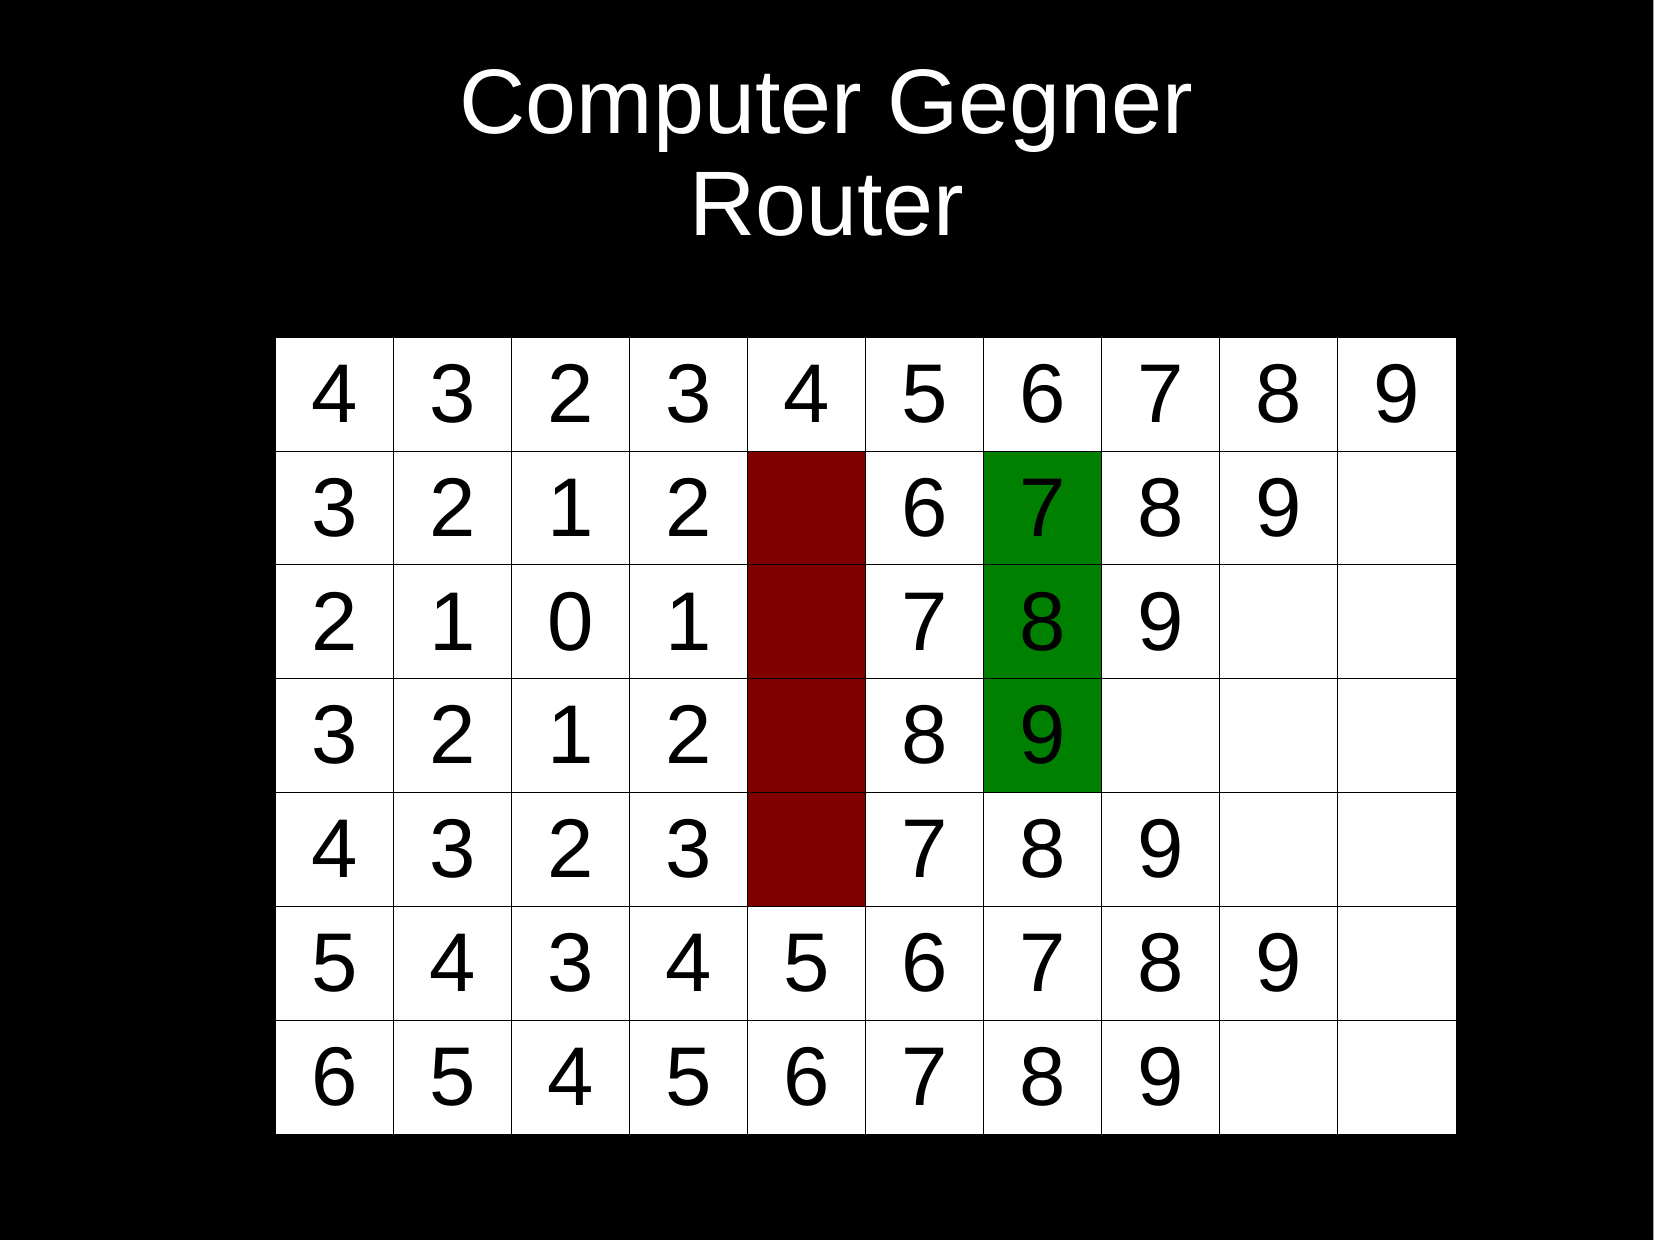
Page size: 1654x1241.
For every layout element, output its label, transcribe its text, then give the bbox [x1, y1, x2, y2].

table_cell 6 [866, 907, 983, 1020]
table_header 2 [512, 338, 629, 451]
table_cell 3 [512, 907, 629, 1020]
table_header 4 [748, 338, 865, 451]
table_cell 6 [866, 452, 983, 564]
table_cell 4 [276, 793, 393, 906]
table_cell 4 [630, 907, 747, 1020]
table_cell [748, 679, 865, 792]
table_cell [1220, 679, 1337, 792]
table_header 9 [1338, 338, 1456, 451]
table_cell 4 [394, 907, 511, 1020]
table_cell 2 [512, 793, 629, 906]
table_cell 1 [512, 679, 629, 792]
table_cell [1338, 452, 1456, 564]
table_header 4 [276, 338, 393, 451]
title Computer Gegner Router [82, 49, 1571, 257]
table_cell 5 [276, 907, 393, 1020]
table_cell 9 [1102, 565, 1219, 678]
table_cell 9 [1102, 1021, 1219, 1134]
table_header 6 [984, 338, 1101, 451]
table_cell [1338, 793, 1456, 906]
table_cell 7 [866, 565, 983, 678]
table_cell [748, 793, 865, 906]
table_cell 6 [748, 1021, 865, 1134]
table_cell 3 [276, 452, 393, 564]
table_cell 7 [866, 793, 983, 906]
table_cell 2 [276, 565, 393, 678]
table_cell 3 [630, 793, 747, 906]
table_cell 8 [984, 1021, 1101, 1134]
table_cell [1338, 565, 1456, 678]
table_cell 2 [394, 679, 511, 792]
table_cell 8 [866, 679, 983, 792]
table_cell 4 [512, 1021, 629, 1134]
table_cell 5 [394, 1021, 511, 1134]
table_cell 7 [866, 1021, 983, 1134]
table_cell 9 [1220, 452, 1337, 564]
table_cell [1220, 793, 1337, 906]
table_header 7 [1102, 338, 1219, 451]
table_cell 9 [1220, 907, 1337, 1020]
table_cell 3 [276, 679, 393, 792]
table_cell 9 [1102, 793, 1219, 906]
table_cell 1 [394, 565, 511, 678]
table_cell 0 [512, 565, 629, 678]
table_cell [1338, 1021, 1456, 1134]
table_cell 7 [984, 452, 1101, 564]
table_cell 5 [748, 907, 865, 1020]
table_cell 8 [1102, 452, 1219, 564]
table_cell [1220, 565, 1337, 678]
table_cell 2 [630, 452, 747, 564]
table_cell [1220, 1021, 1337, 1134]
table_header 3 [630, 338, 747, 451]
table_cell 1 [512, 452, 629, 564]
table_cell [1338, 907, 1456, 1020]
table_cell 1 [630, 565, 747, 678]
table_cell 8 [984, 565, 1101, 678]
table_cell 6 [276, 1021, 393, 1134]
table_cell 2 [394, 452, 511, 564]
table_cell [1102, 679, 1219, 792]
table_cell 9 [984, 679, 1101, 792]
table_cell [748, 452, 865, 564]
table_header 3 [394, 338, 511, 451]
table_cell 5 [630, 1021, 747, 1134]
table_cell 7 [984, 907, 1101, 1020]
table_cell 3 [394, 793, 511, 906]
table_cell 8 [984, 793, 1101, 906]
table_cell 8 [1102, 907, 1219, 1020]
table_header 8 [1220, 338, 1337, 451]
table_cell [1338, 679, 1456, 792]
table_cell 2 [630, 679, 747, 792]
table_header 5 [866, 338, 983, 451]
table_cell [748, 565, 865, 678]
